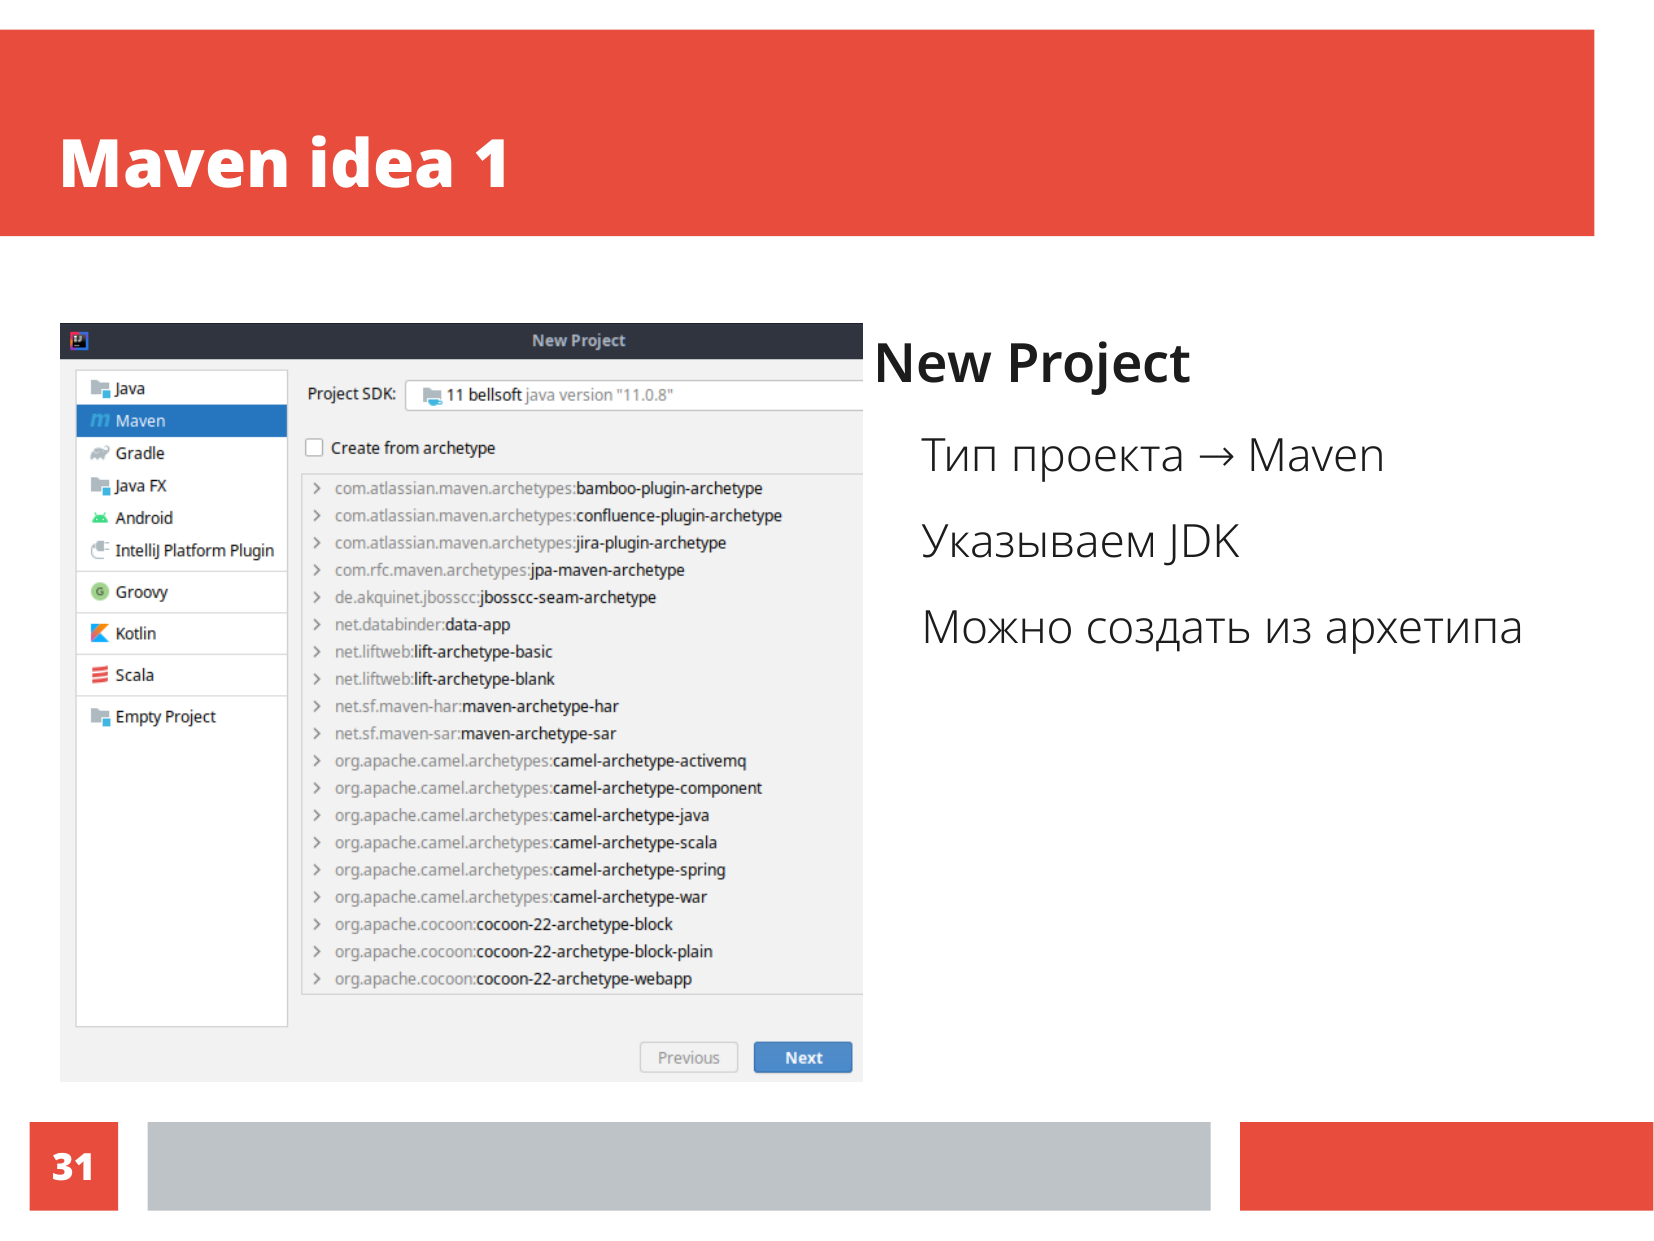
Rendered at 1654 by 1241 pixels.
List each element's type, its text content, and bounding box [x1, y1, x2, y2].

list New Project Тип проекта → Maven Указываем JDK Можно создать из архетипа [874, 324, 1566, 1093]
title Maven idea 1 [59, 59, 1595, 207]
picture [60, 323, 863, 1082]
